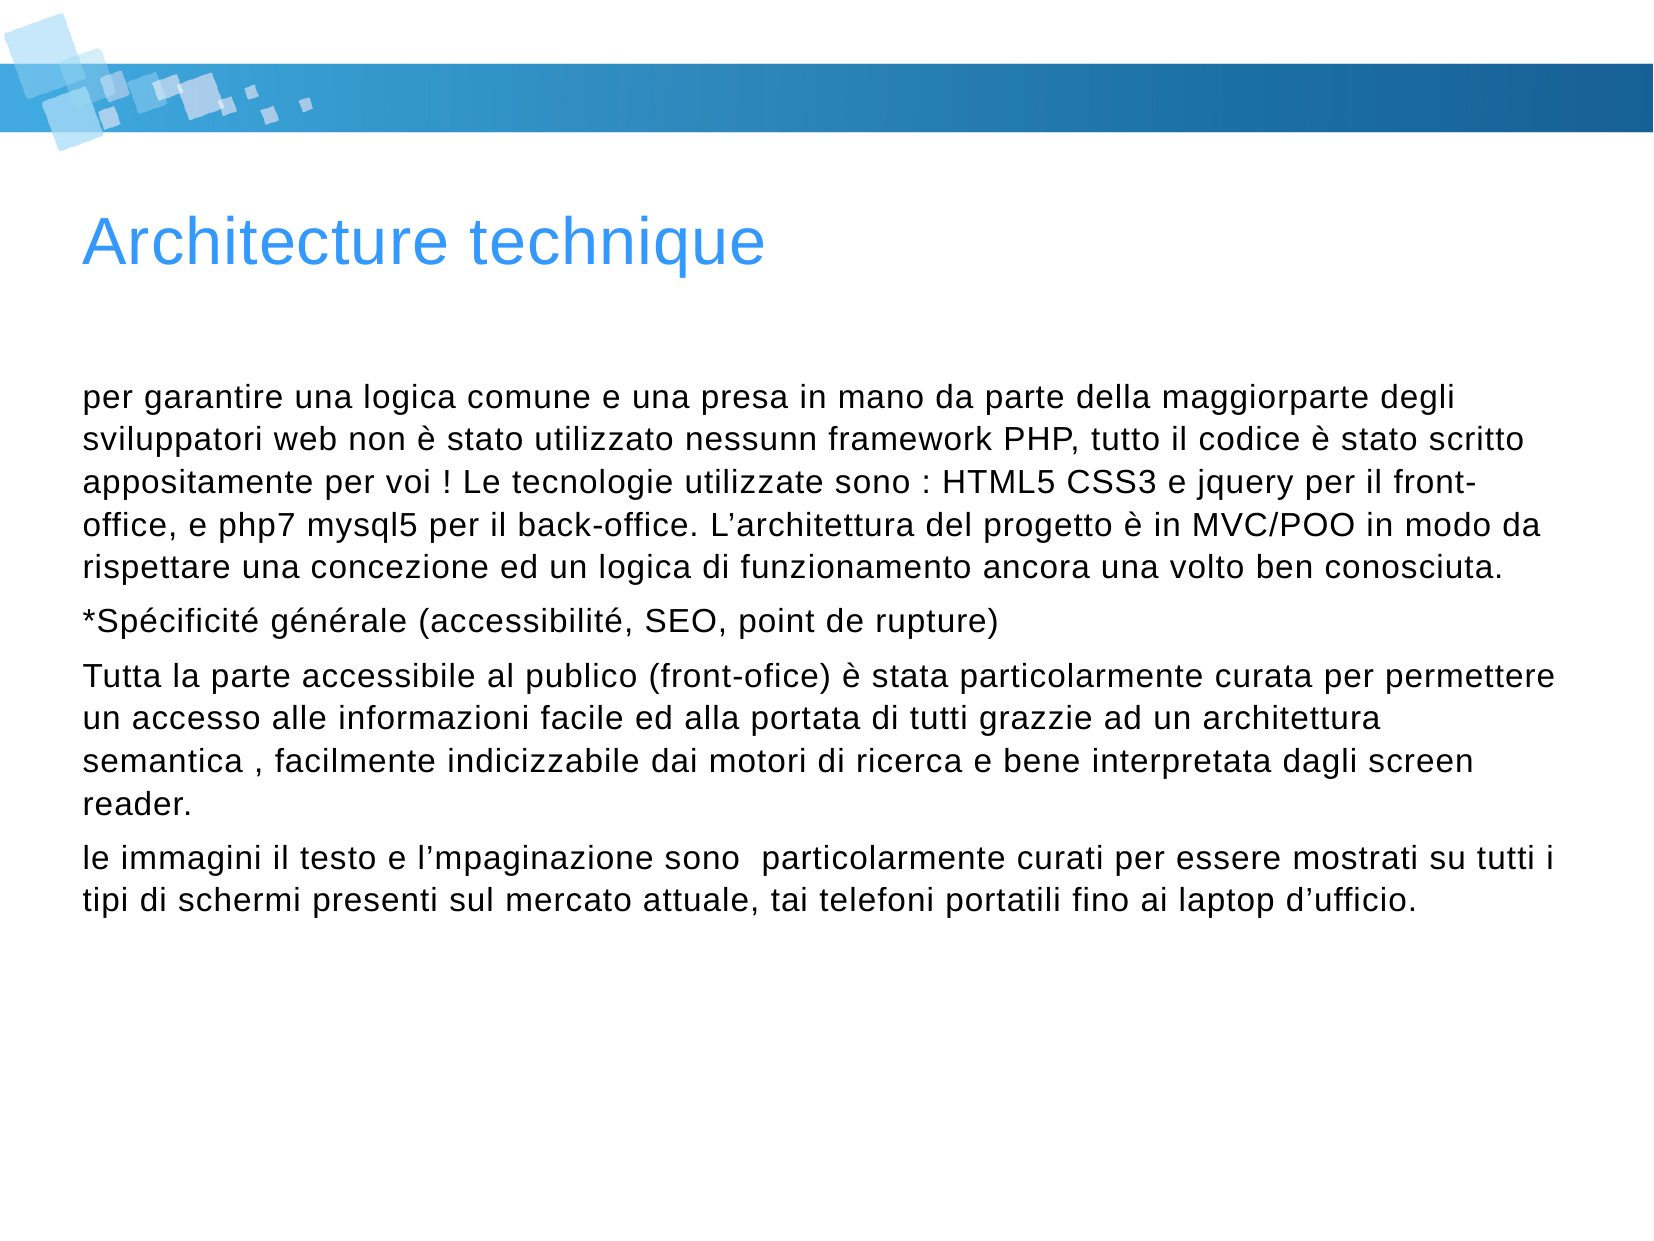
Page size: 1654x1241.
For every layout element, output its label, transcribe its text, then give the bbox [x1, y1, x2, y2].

picture [0, 0, 1653, 1238]
list per garantire una logica comune e una presa in mano da parte della maggiorparte degli sviluppatori web non è stato utilizzato nessunn framework PHP, tutto il codice è stato scritto appositamente per voi ! Le tecnologie utilizzate sono : HTML5 CSS3 e jquery per il front-office, e php7 mysql5 per il back-office. L’architettura del progetto è in MVC/POO in modo da rispettare una concezione ed un logica di funzionamento ancora una volto ben conosciuta. *Spécificité générale (accessibilité, SEO, point de rupture) Tutta la parte accessibile al publico (front-ofice) è stata particolarmente curata per permettere un accesso alle informazioni facile ed alla portata di tutti grazzie ad un architettura semantica , facilmente indicizzabile dai motori di ricerca e bene interpretata dagli screen reader. le immagini il testo e l’mpaginazione sono particolarmente curati per essere mostrati su tutti i tipi di schermi presenti sul mercato attuale, tai telefoni portatili fino ai laptop d’ufficio. [82, 372, 1571, 1093]
title Architecture technique [82, 131, 1571, 339]
